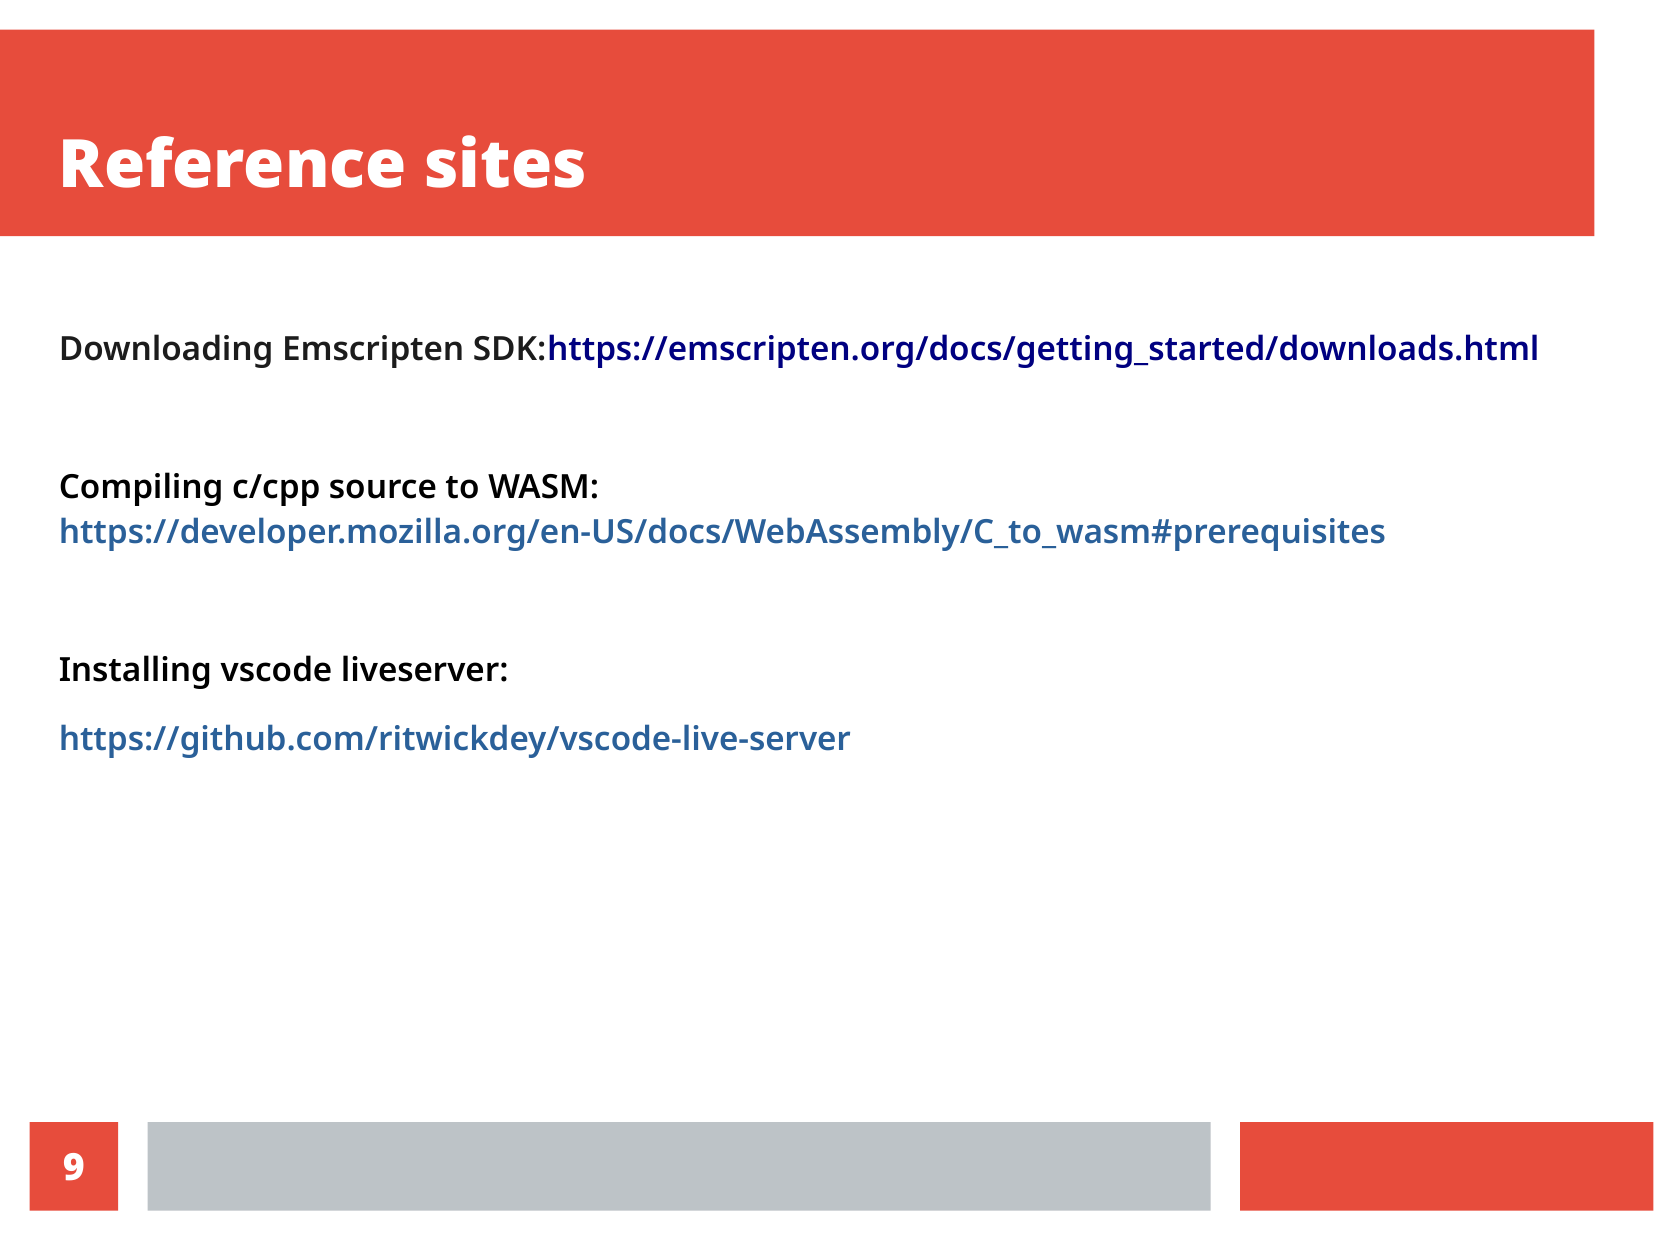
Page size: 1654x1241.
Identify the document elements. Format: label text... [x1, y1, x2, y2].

list Downloading Emscripten SDK:https://emscripten.org/docs/getting_started/downloads.html Compiling c/cpp source to WASM: https://developer.mozilla.org/en-US/docs/WebAssembly/C_to_wasm#prerequisites Installing vscode liveserver: https://github.com/ritwickdey/vscode-live-server [59, 324, 1565, 1093]
title Reference sites [59, 59, 1595, 207]
